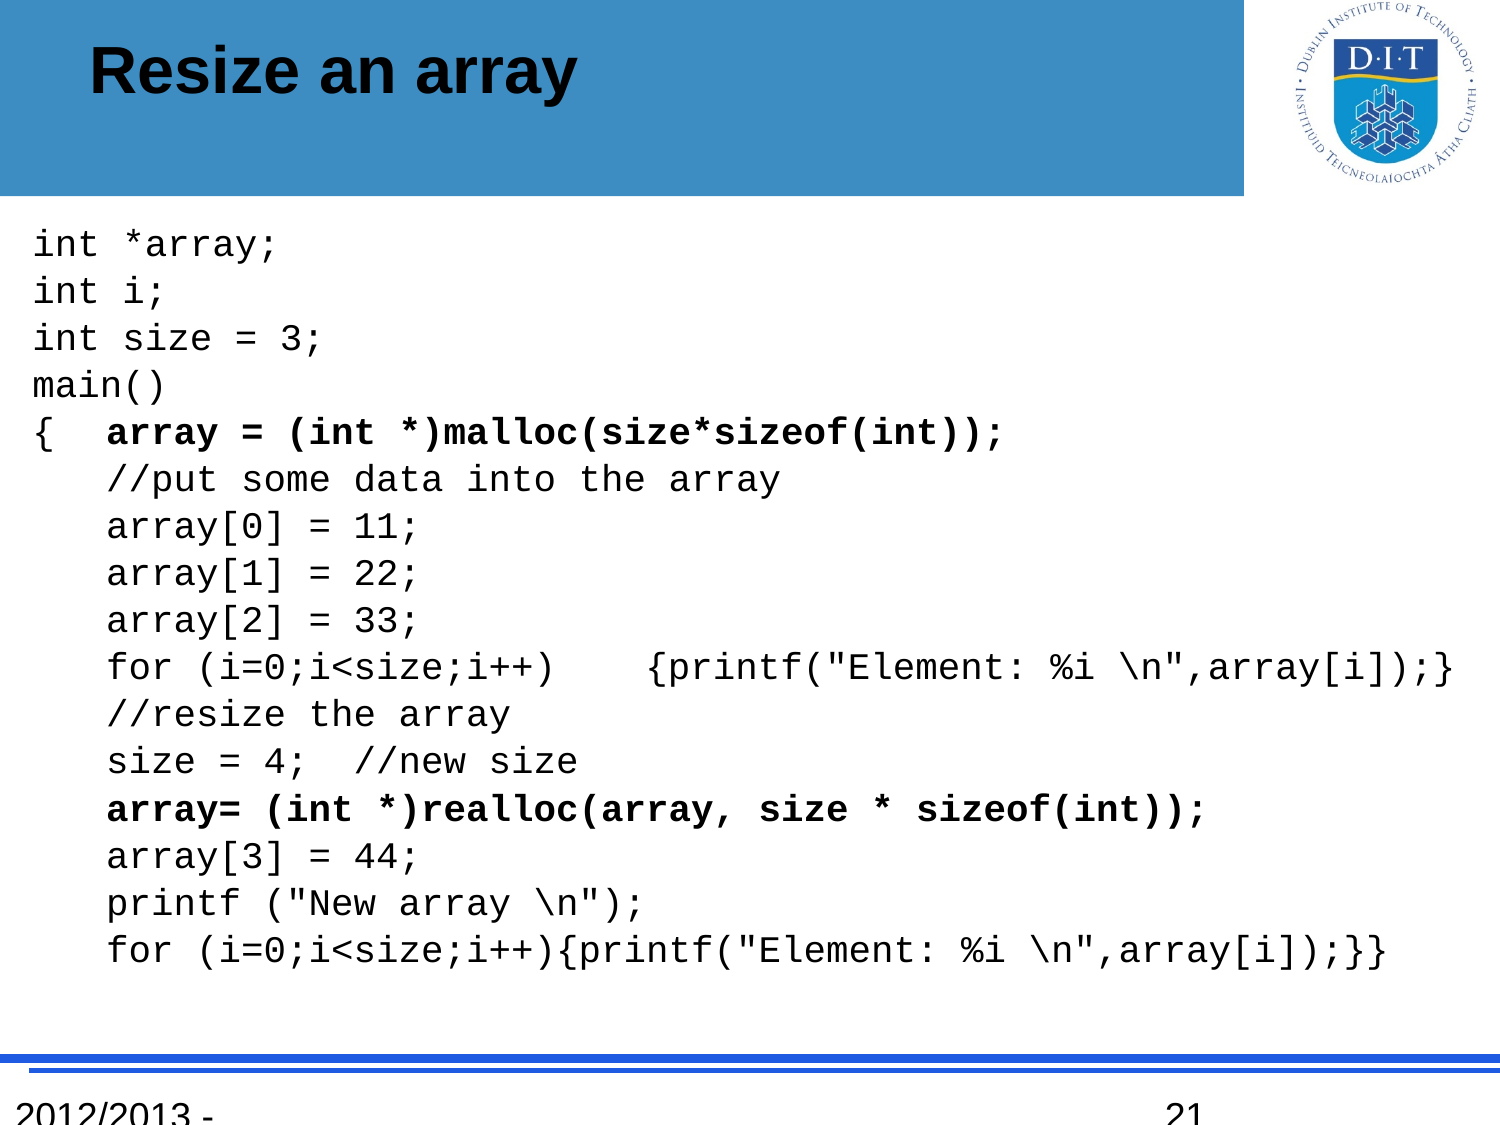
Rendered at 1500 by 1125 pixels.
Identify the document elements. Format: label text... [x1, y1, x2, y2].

picture [1293, 0, 1478, 185]
slide_number <number> [1149, 1084, 1500, 1125]
title Resize an array [75, 19, 1105, 182]
list int *array; int i; int size = 3; main() { array = (int *)malloc(size*sizeof(int)); //put some data into the array array[0] = 11; array[1] = 22; array[2] = 33; for (i=0;i<size;i++) {printf("Element: %i \n",array[i]);} //resize the array size = 4; //new size array= (int *)realloc(array, size * sizeof(int)); array[3] = 44; printf ("New array \n"); for (i=0;i<size;i++){printf("Element: %i \n",array[i]);}} [17, 211, 1500, 1012]
slide_number 2012/2013 - DT228/4 [0, 1084, 350, 1125]
